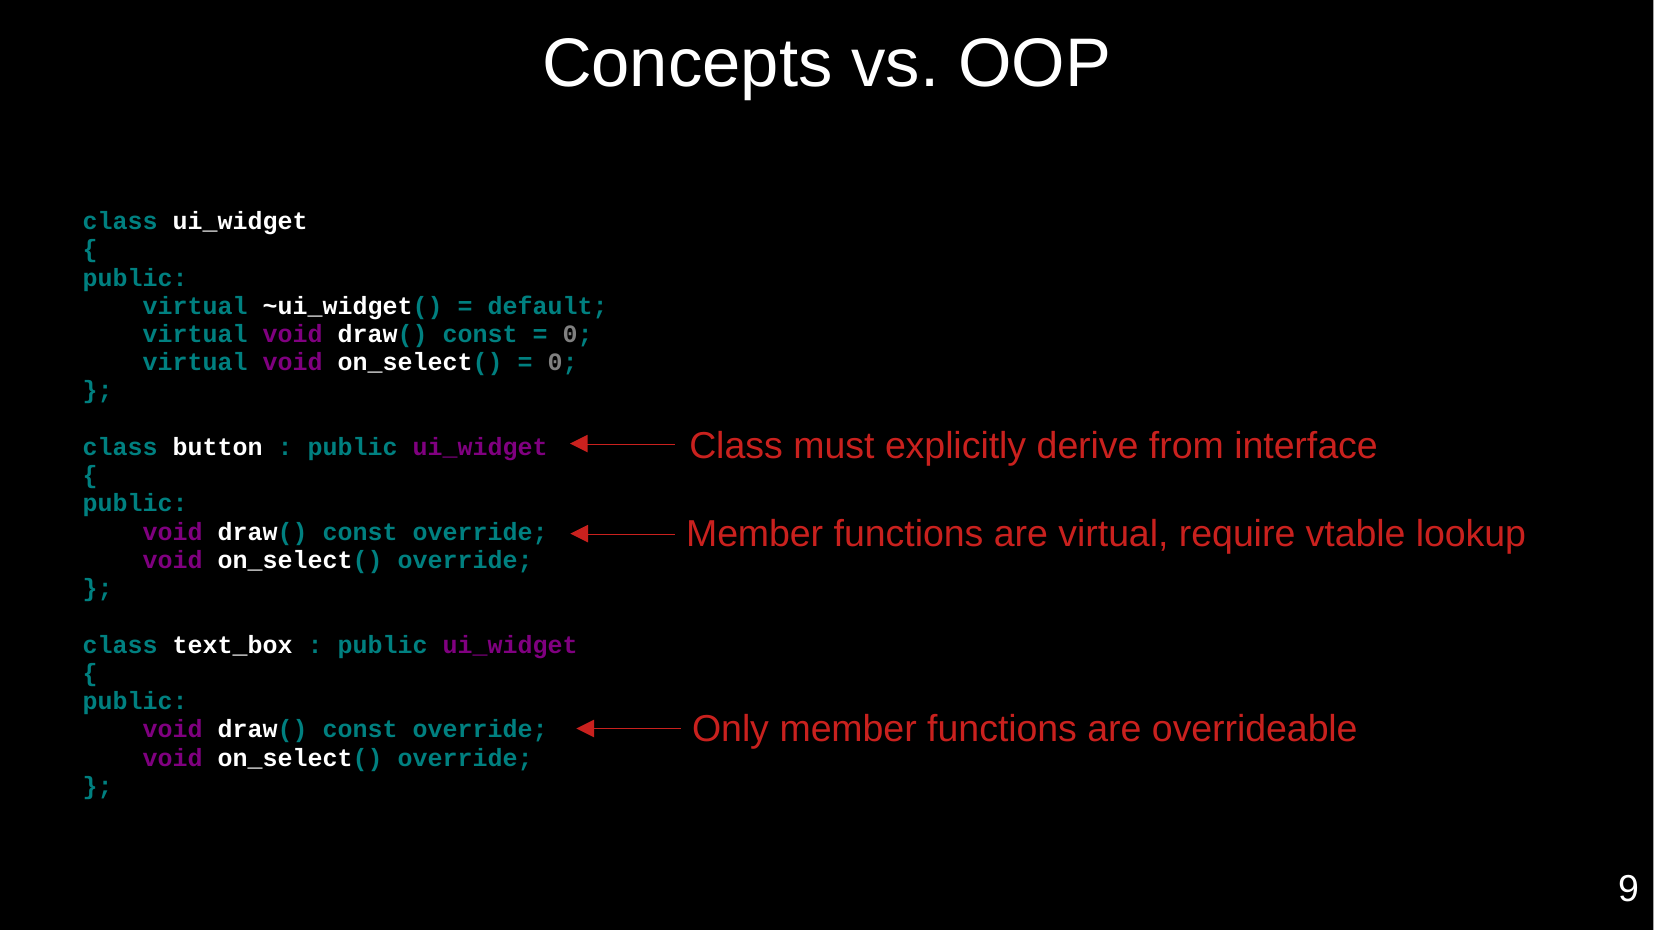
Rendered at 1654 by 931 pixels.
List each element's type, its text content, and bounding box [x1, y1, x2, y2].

text_box Member functions are virtual, require vtable lookup [671, 505, 1542, 563]
text_box Only member functions are overrideable [677, 700, 1548, 757]
text_box Class must explicitly derive from interface [674, 416, 1395, 474]
subtitle class ui_widget { public: virtual ~ui_widget() = default; virtual void draw() const = 0; virtual void on_select() = 0; }; class button : public ui_widget { public: void draw() const override; void on_select() override; }; class text_box : public ui_widget { public: void draw() const override; void on_select() override; }; [82, 180, 1571, 830]
text_box <number> [1024, 860, 1654, 931]
title Concepts vs. OOP [82, 4, 1571, 121]
